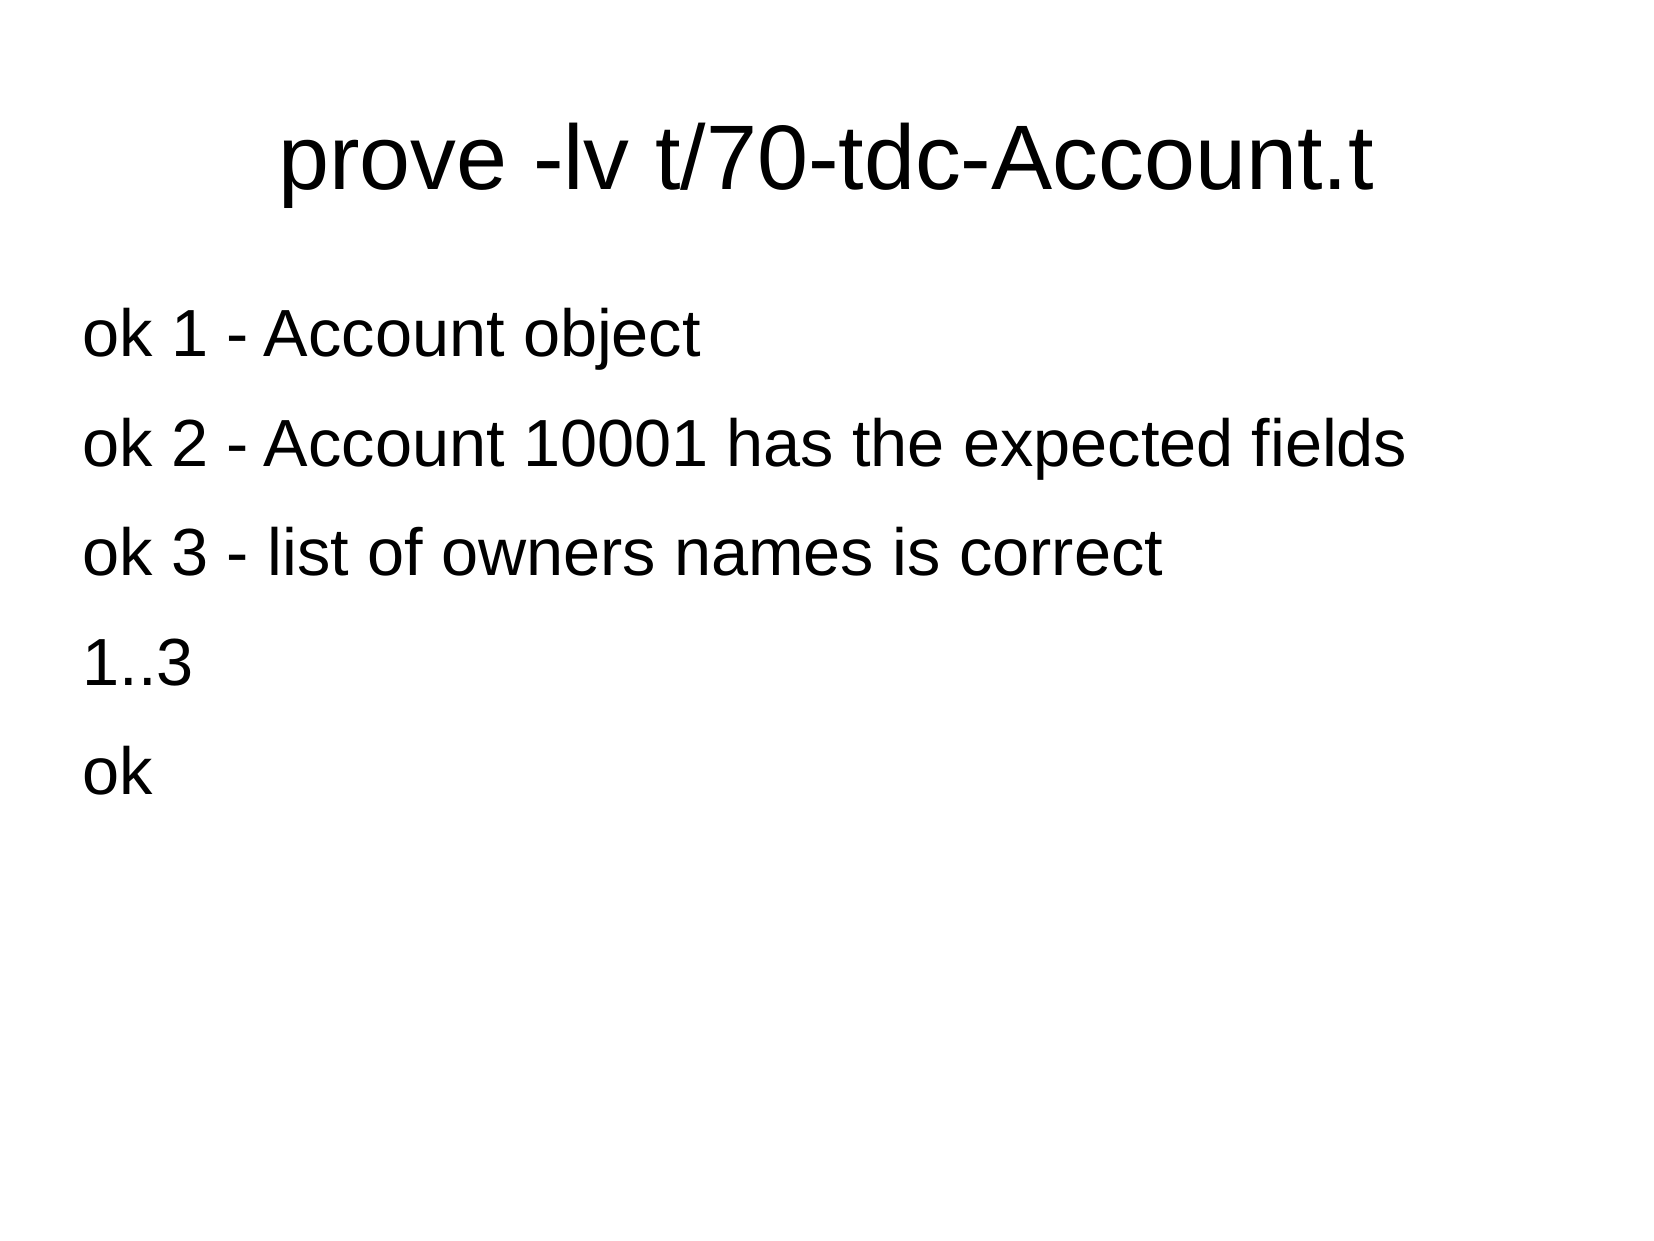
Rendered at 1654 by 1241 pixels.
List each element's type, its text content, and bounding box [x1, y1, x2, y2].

list ok 1 - Account object ok 2 - Account 10001 has the expected fields ok 3 - list of owners names is correct 1..3 ok [82, 290, 1571, 1010]
title prove -lv t/70-tdc-Account.t [82, 49, 1571, 257]
